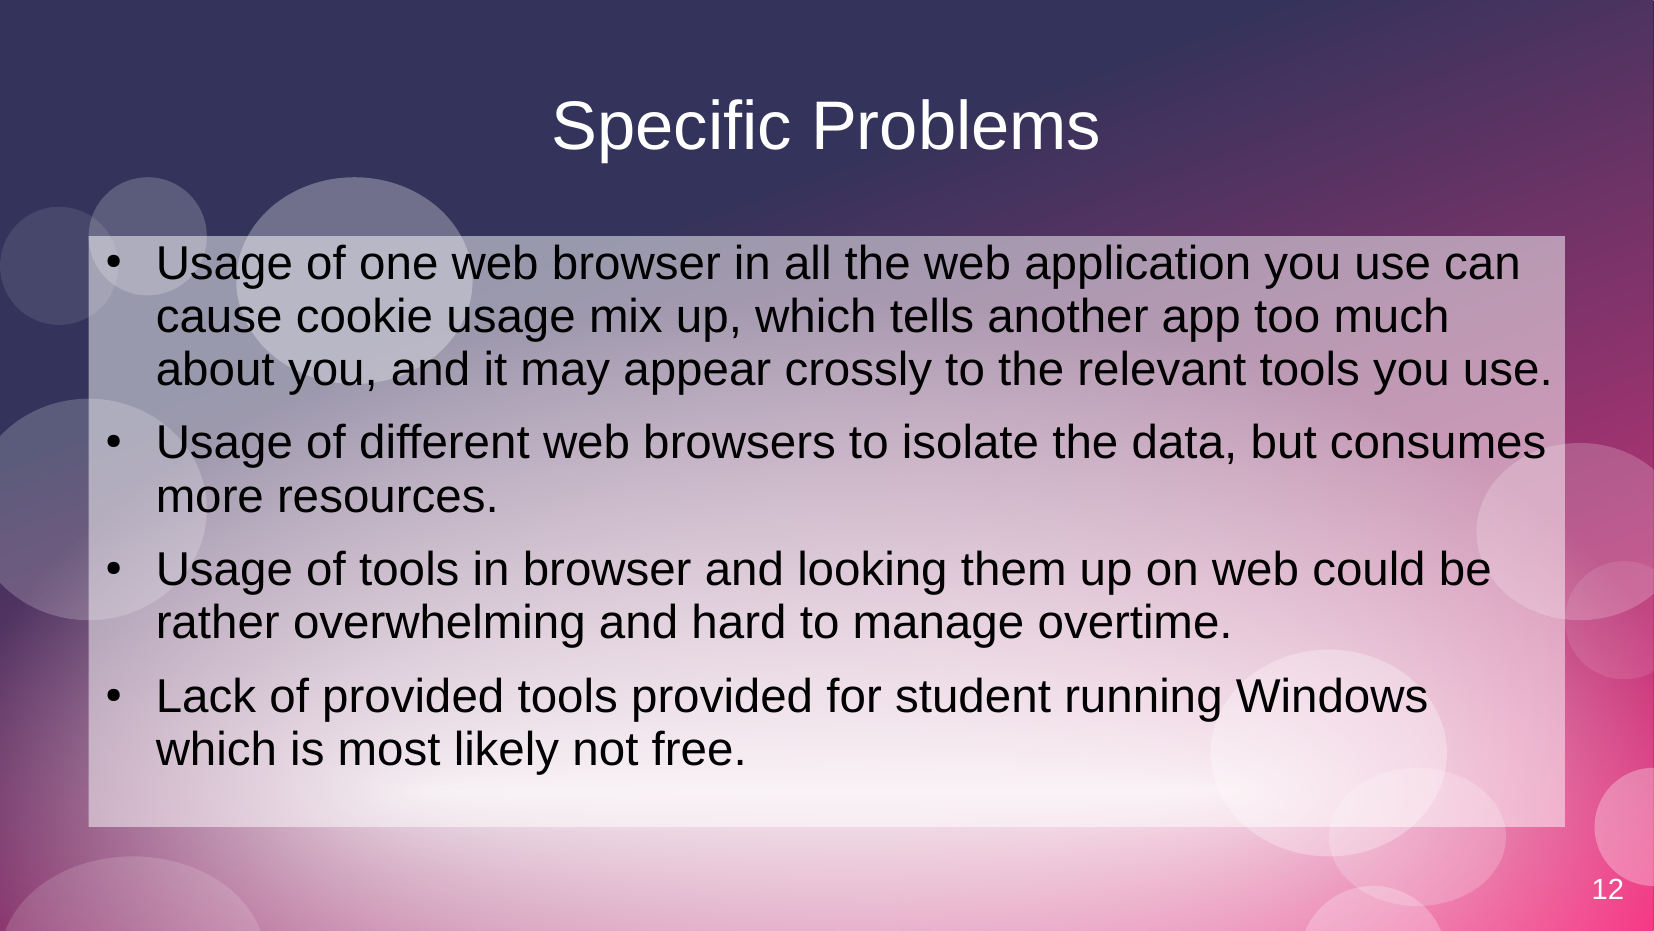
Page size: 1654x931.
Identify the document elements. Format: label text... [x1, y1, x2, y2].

list Usage of one web browser in all the web application you use can cause cookie usage mix up, which tells another app too much about you, and it may appear crossly to the relevant tools you use. Usage of different web browsers to isolate the data, but consumes more resources. Usage of tools in browser and looking them up on web could be rather overwhelming and hard to manage overtime. Lack of provided tools provided for student running Windows which is most likely not free. [88, 236, 1565, 827]
title Specific Problems [88, 44, 1565, 207]
